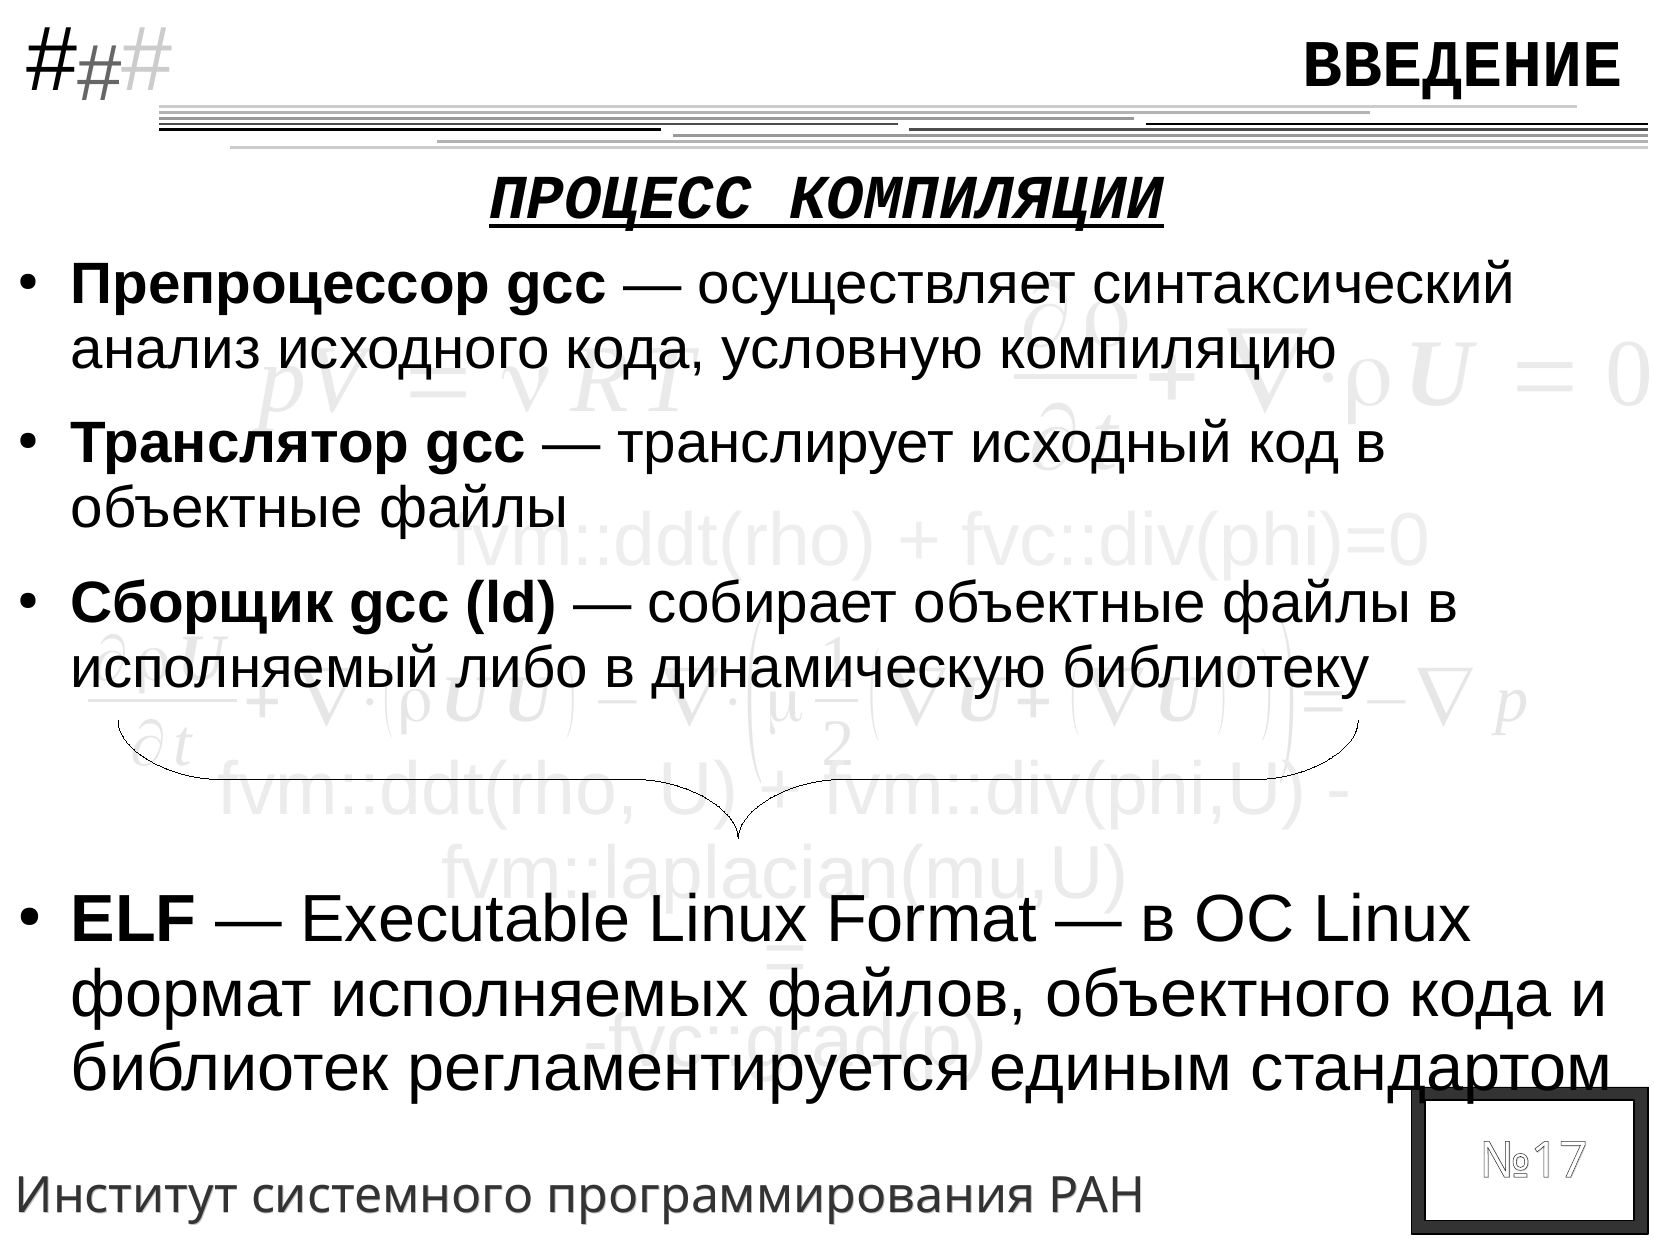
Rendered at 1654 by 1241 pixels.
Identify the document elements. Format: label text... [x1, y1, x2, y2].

title ПРОЦЕСС КОМПИЛЯЦИИ [0, 147, 1654, 250]
list Препроцессор gcc — осуществляет синтаксический анализ исходного кода, условную компиляцию Транслятор gcc — транслирует исходный код в объектные файлы Сборщик gcc (ld) — собирает объектные файлы в исполняемый либо в динамическую библиотеку ELF — Executable Linux Format — в ОС Linux формат исполняемых файлов, объектного кода и библиотек регламентируется единым стандартом [0, 250, 1654, 1106]
